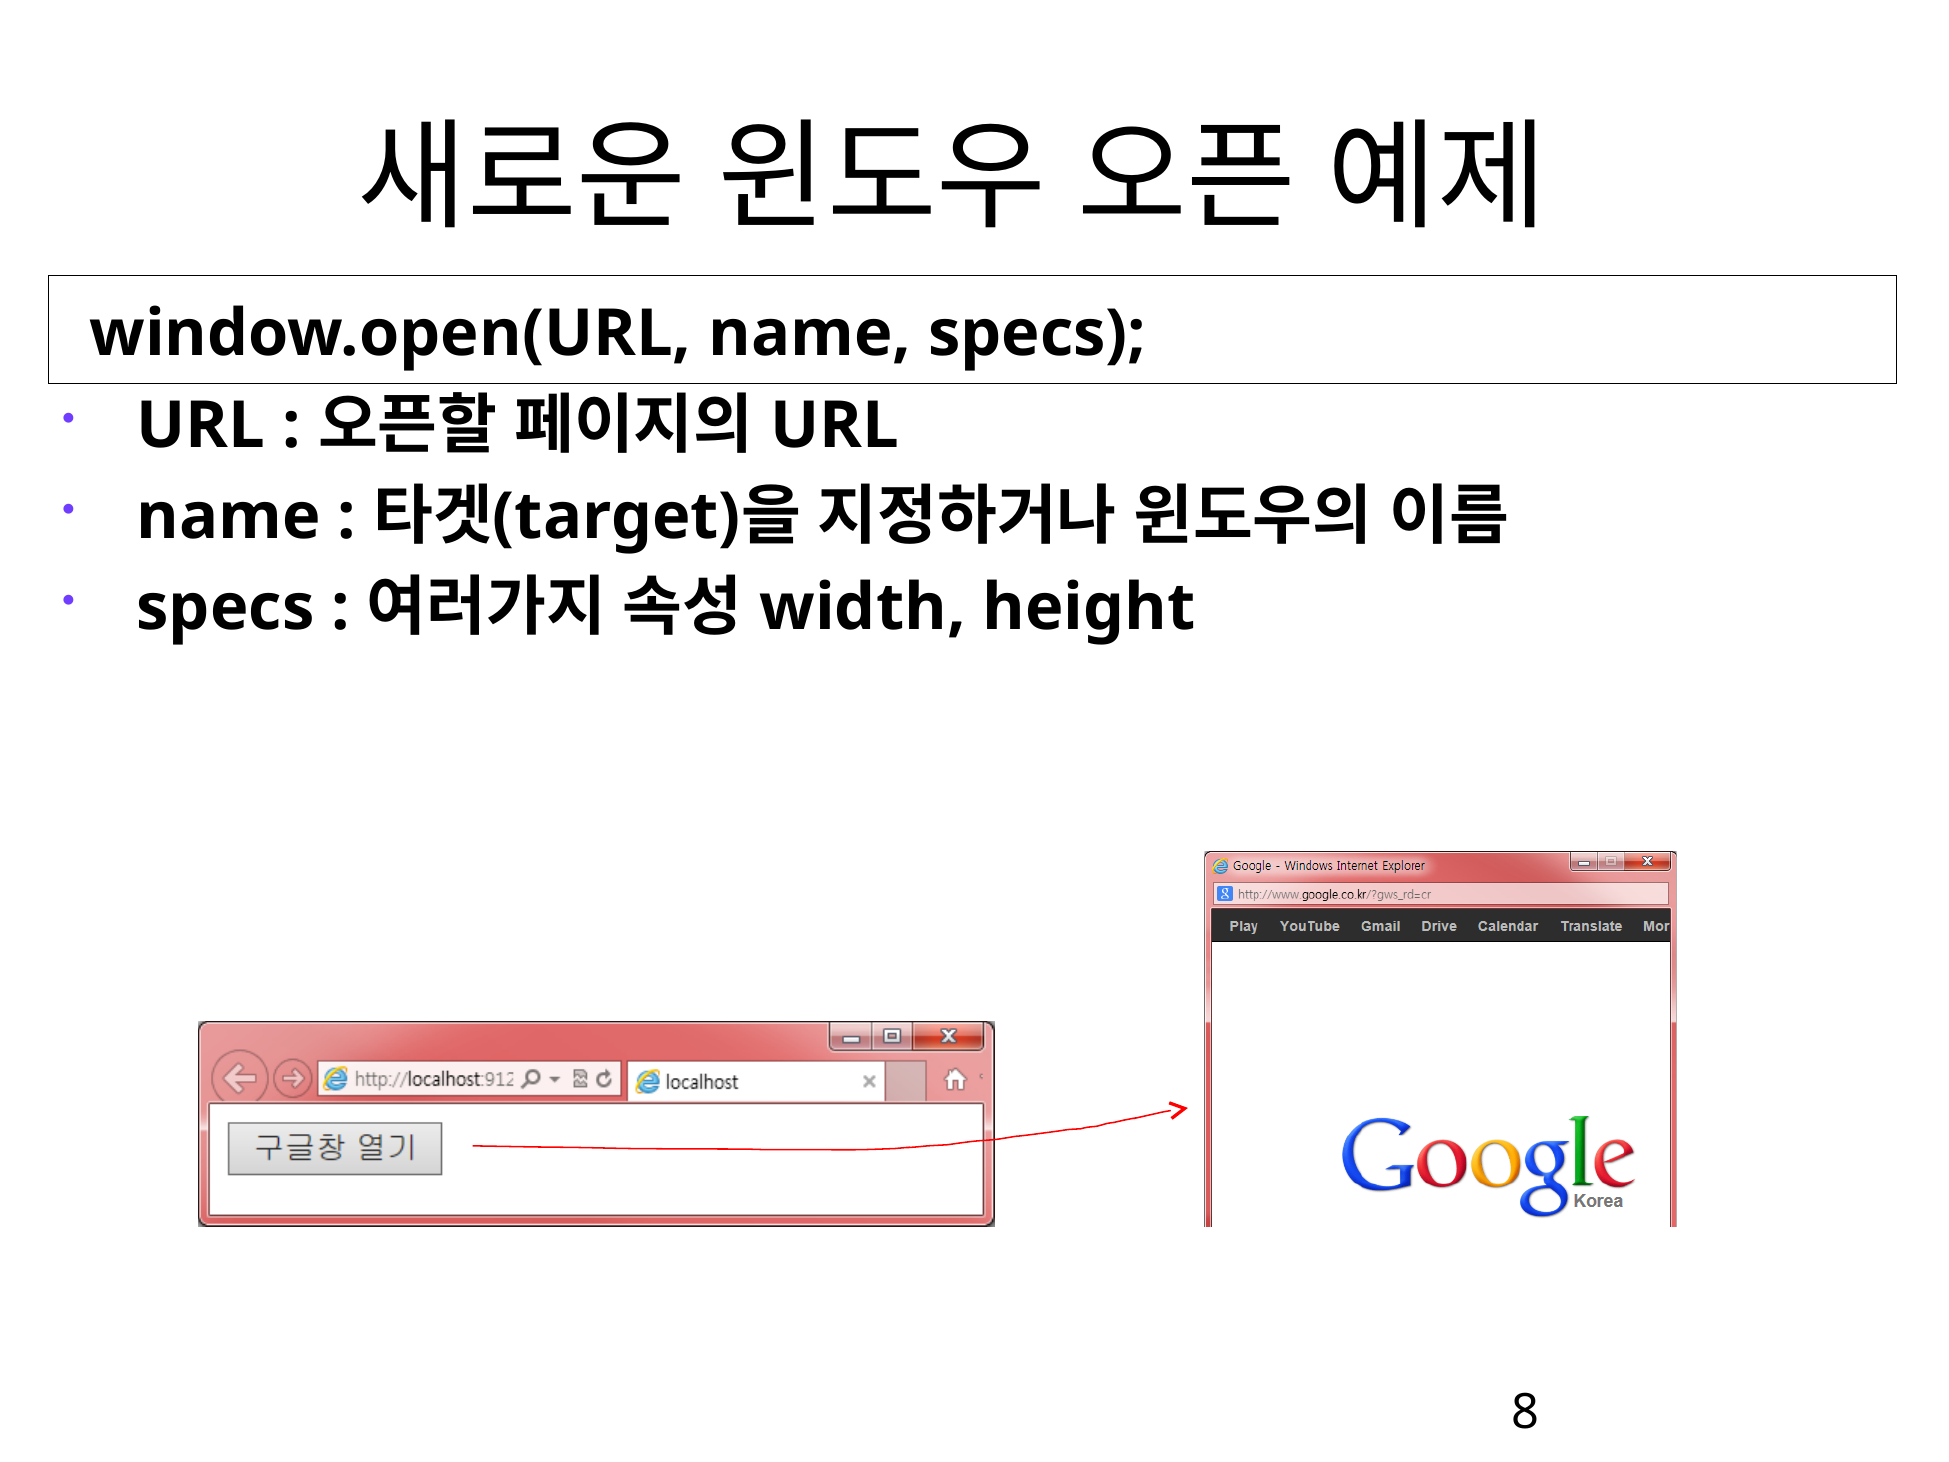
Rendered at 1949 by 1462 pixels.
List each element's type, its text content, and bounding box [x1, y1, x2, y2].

picture [1204, 851, 1677, 1227]
title 새로운 윈도우 오픈 예제 [156, 92, 1749, 255]
list URL : 오픈할 페이지의 URL name : 타겟(target)을 지정하거나 윈도우의 이름 specs : 여러가지 속성 width, height [48, 384, 1897, 1343]
text_box window.open(URL, name, specs); [48, 275, 1897, 384]
picture [198, 1021, 995, 1227]
slide_number <숫자> [1496, 1372, 1899, 1462]
